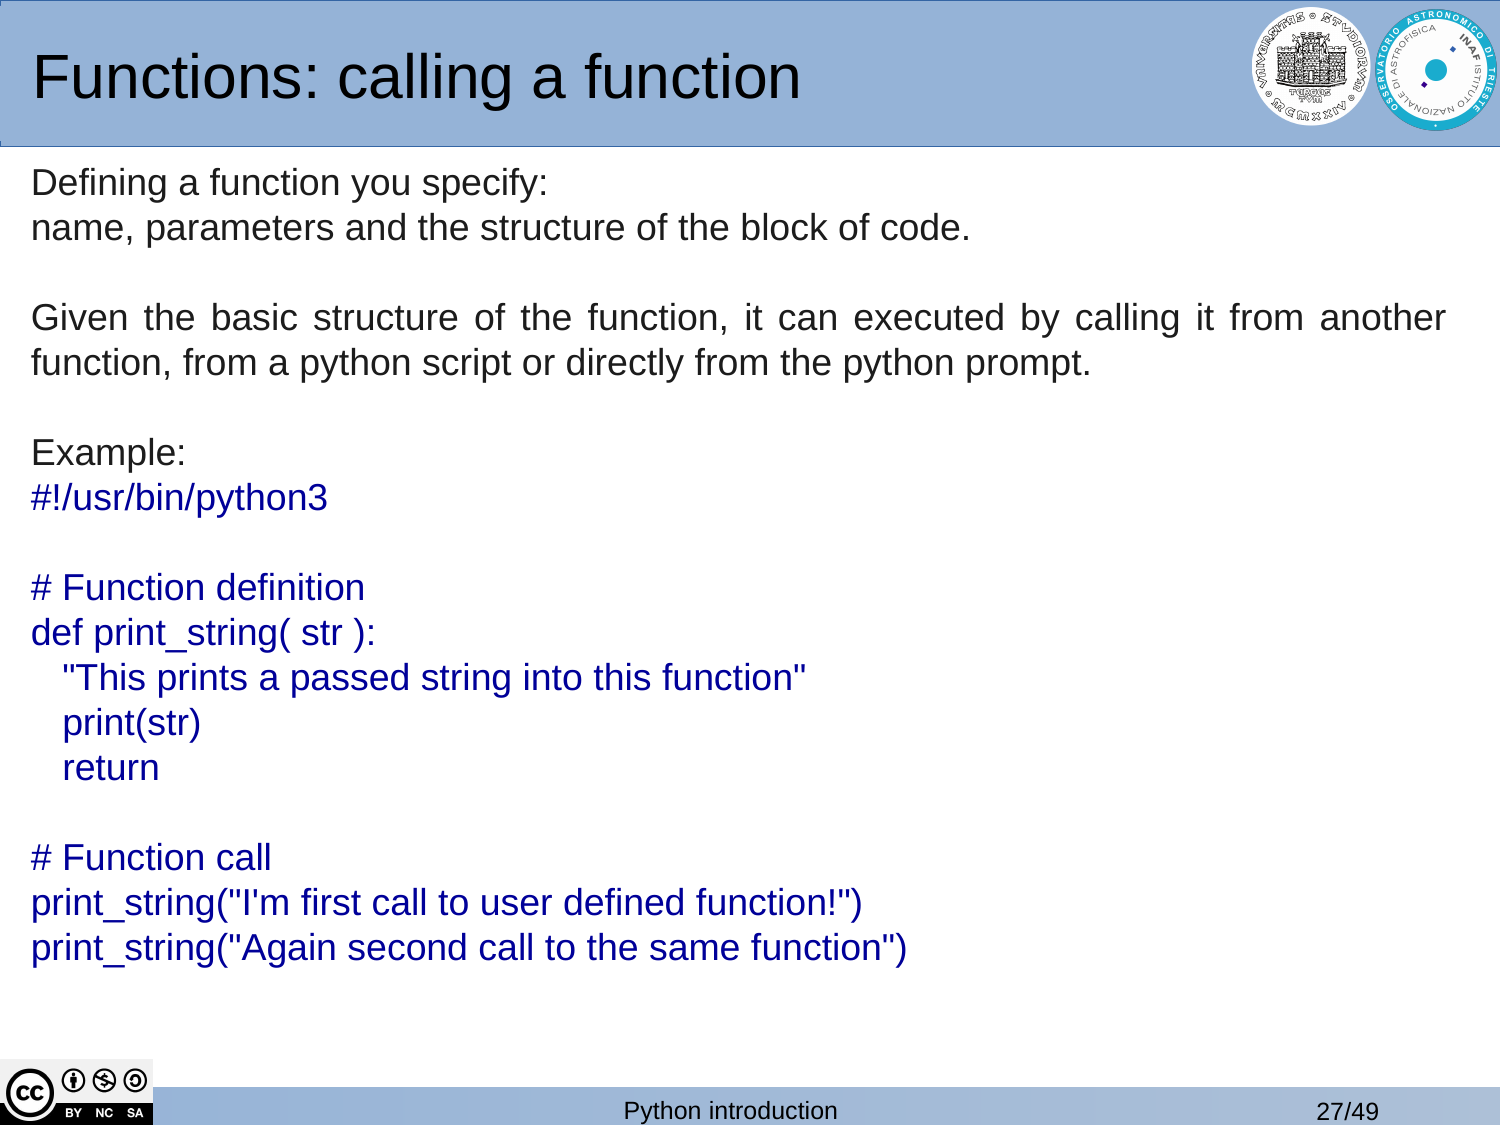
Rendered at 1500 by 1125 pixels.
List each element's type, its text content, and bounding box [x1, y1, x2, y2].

picture [1252, 0, 1500, 156]
text_box Functions: calling a function [0, 5, 1243, 141]
picture [0, 1059, 153, 1125]
list Defining a function you specify: name, parameters and the structure of the block of code. Given the basic structure of the function, it can executed by calling it from another function, from a python script or directly from the python prompt. Example: #!/usr/bin/python3 # Function definition def print_string( str ): "This prints a passed string into this function" print(str) return # Function call print_string("I'm first call to user defined function!") print_string("Again second call to the same function") [16, 150, 1462, 1065]
